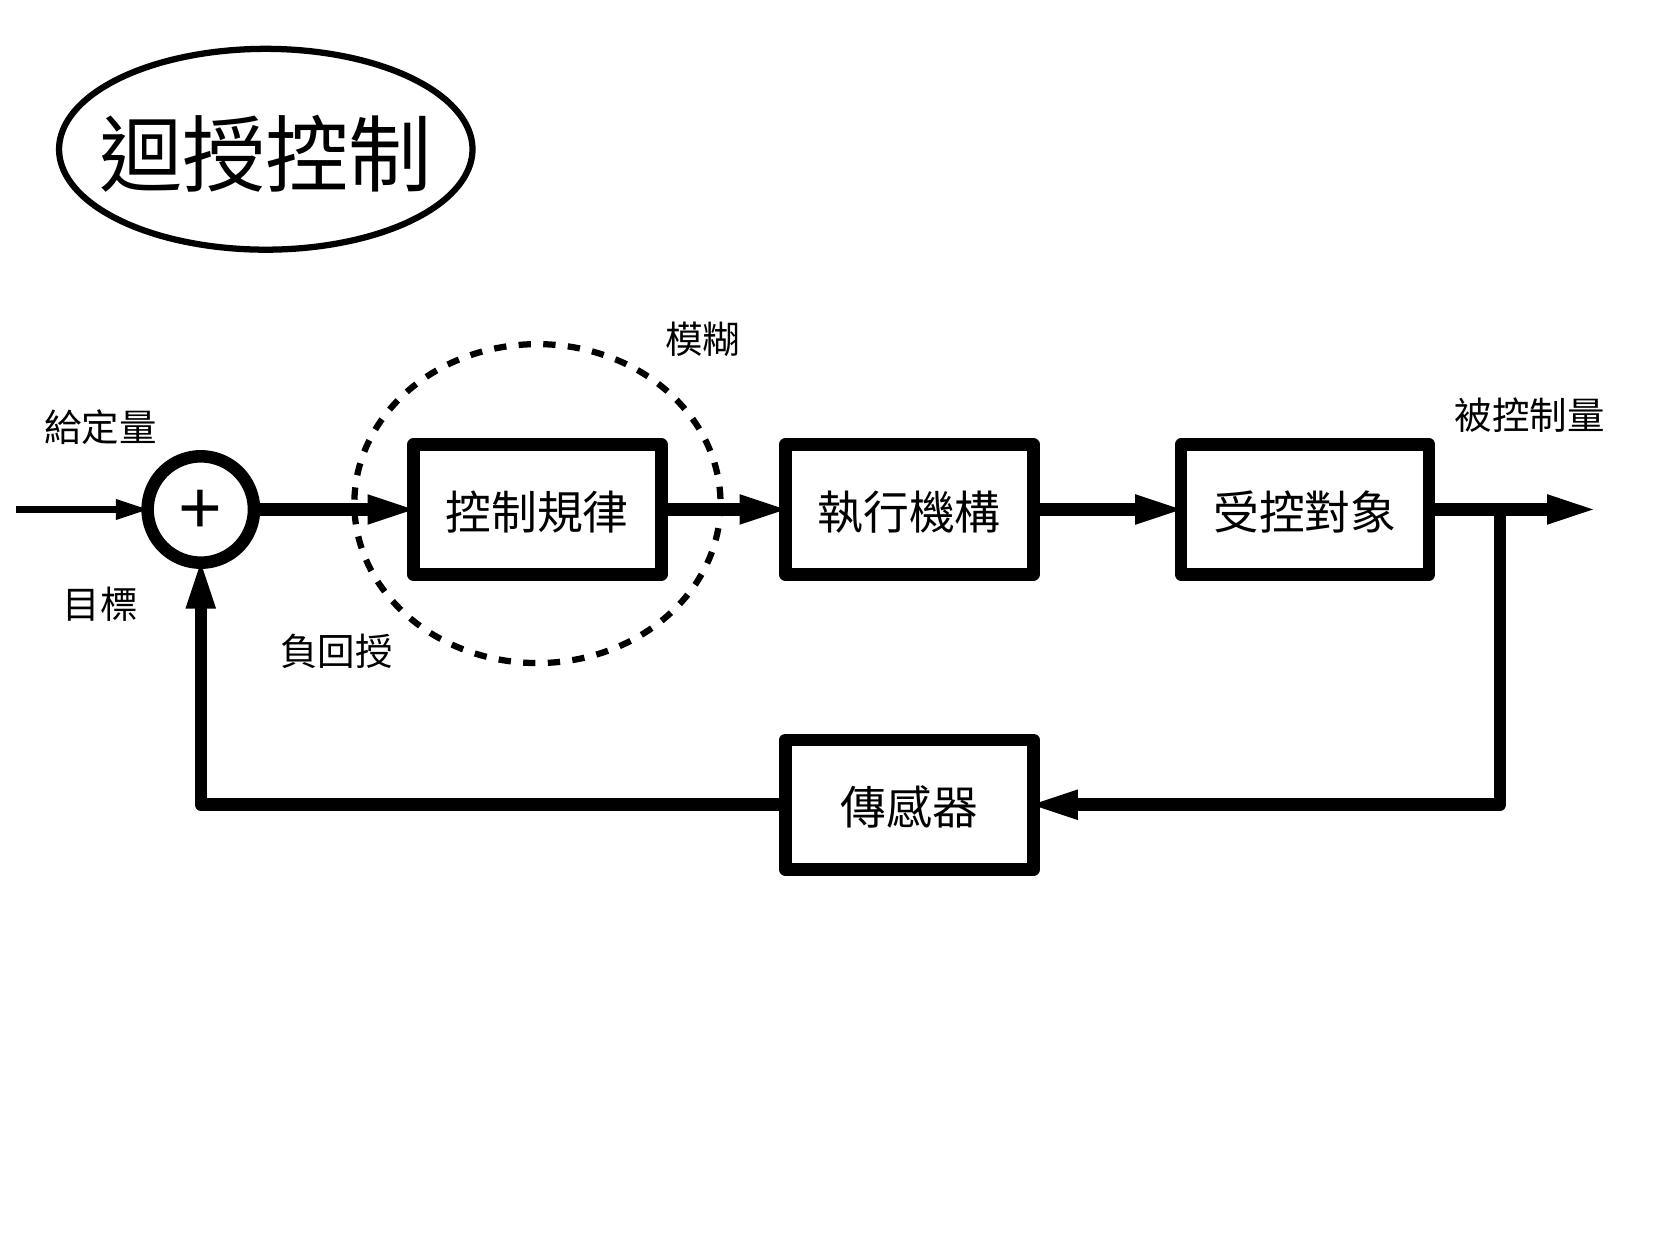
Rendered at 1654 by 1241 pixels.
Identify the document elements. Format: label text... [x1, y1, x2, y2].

text_box + [153, 456, 249, 559]
text_box 模糊 [602, 302, 804, 362]
text_box 目標 [11, 550, 189, 654]
text_box 負回授 [248, 598, 426, 701]
text_box 執行機構 [785, 444, 1034, 575]
text_box 傳感器 [785, 739, 1034, 870]
text_box 受控對象 [1181, 444, 1430, 575]
text_box 控制規律 [413, 444, 662, 575]
text_box 被控制量 [1429, 361, 1630, 465]
text_box 迴授控制 [59, 48, 473, 250]
text_box 給定量 [11, 373, 189, 476]
